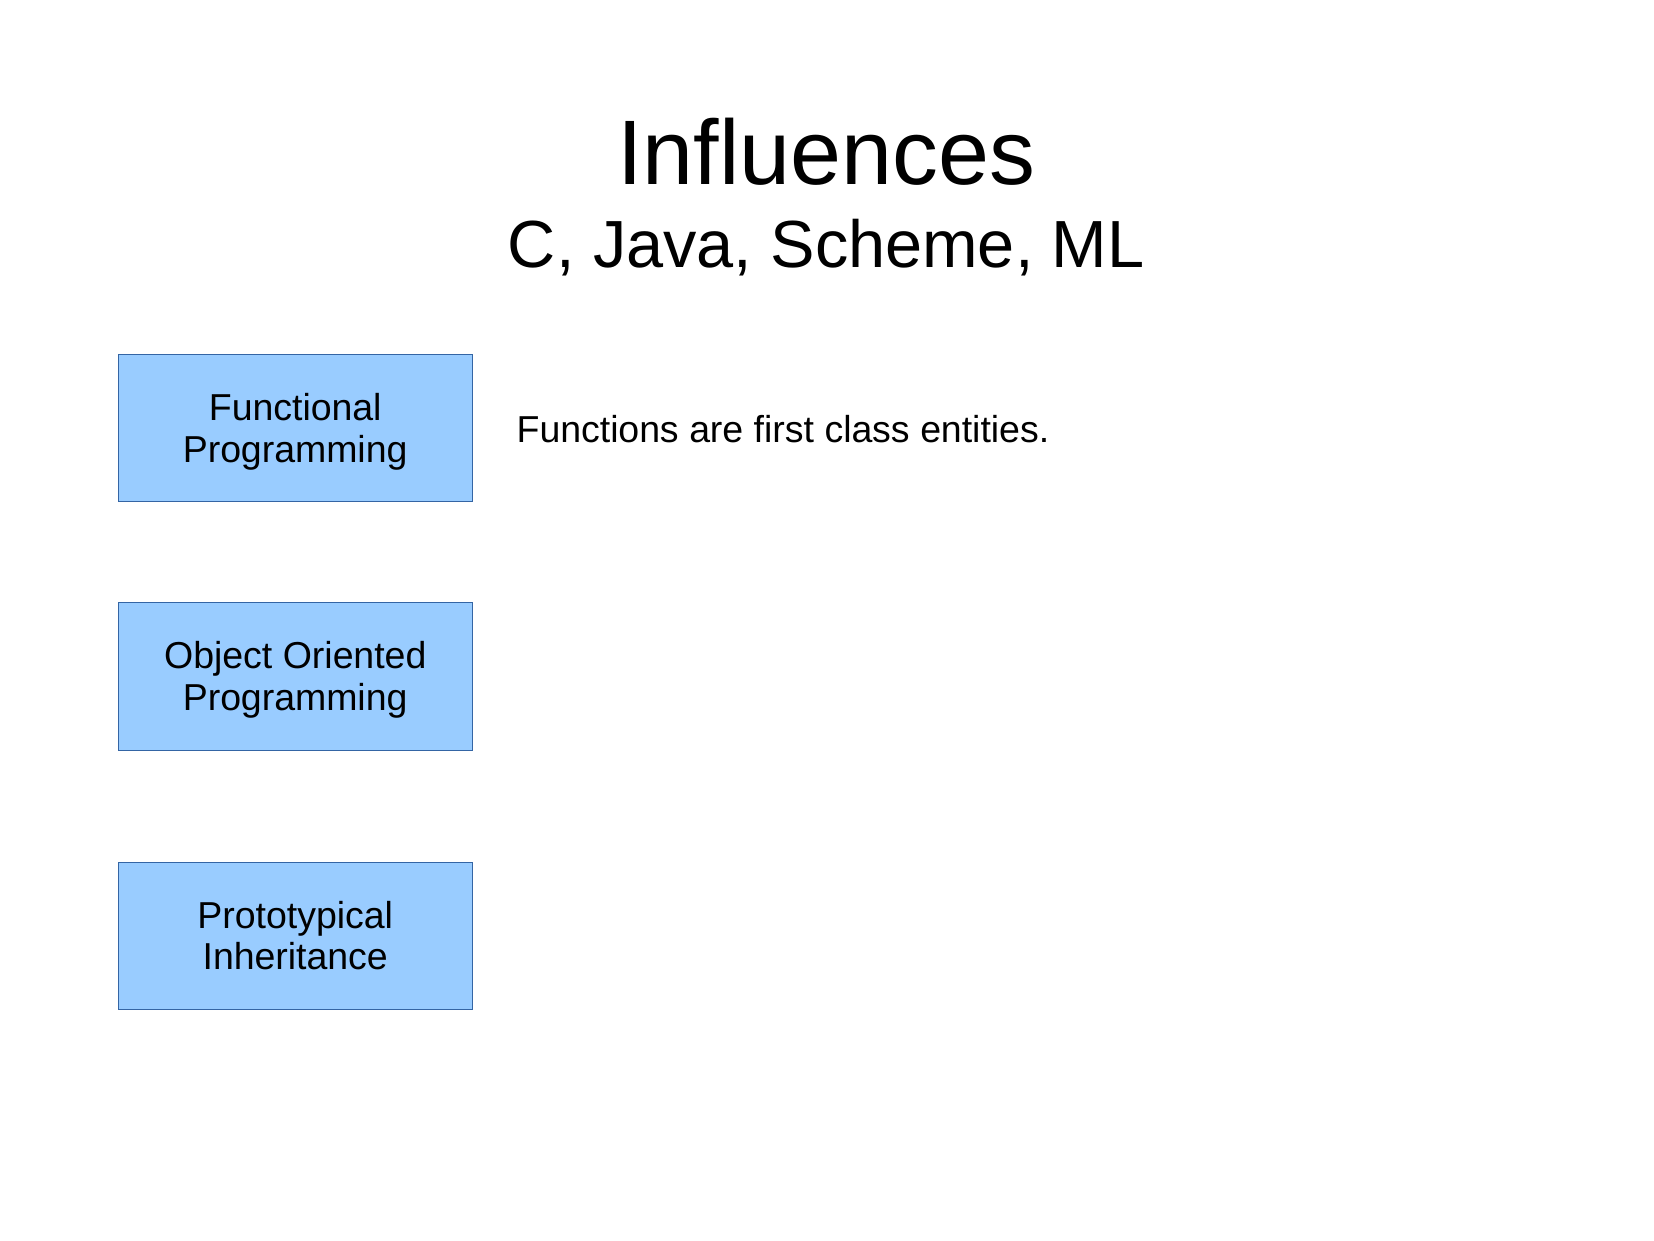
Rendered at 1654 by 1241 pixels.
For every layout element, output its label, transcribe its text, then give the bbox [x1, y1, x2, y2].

list C, Java, Scheme, ML [437, 207, 1170, 284]
title Influences [82, 49, 1571, 257]
text_box Functional Programming [118, 354, 473, 502]
text_box Prototypical Inheritance [118, 862, 473, 1010]
text_box Functions are first class entities. [501, 401, 1065, 459]
text_box Object Oriented Programming [118, 602, 473, 751]
